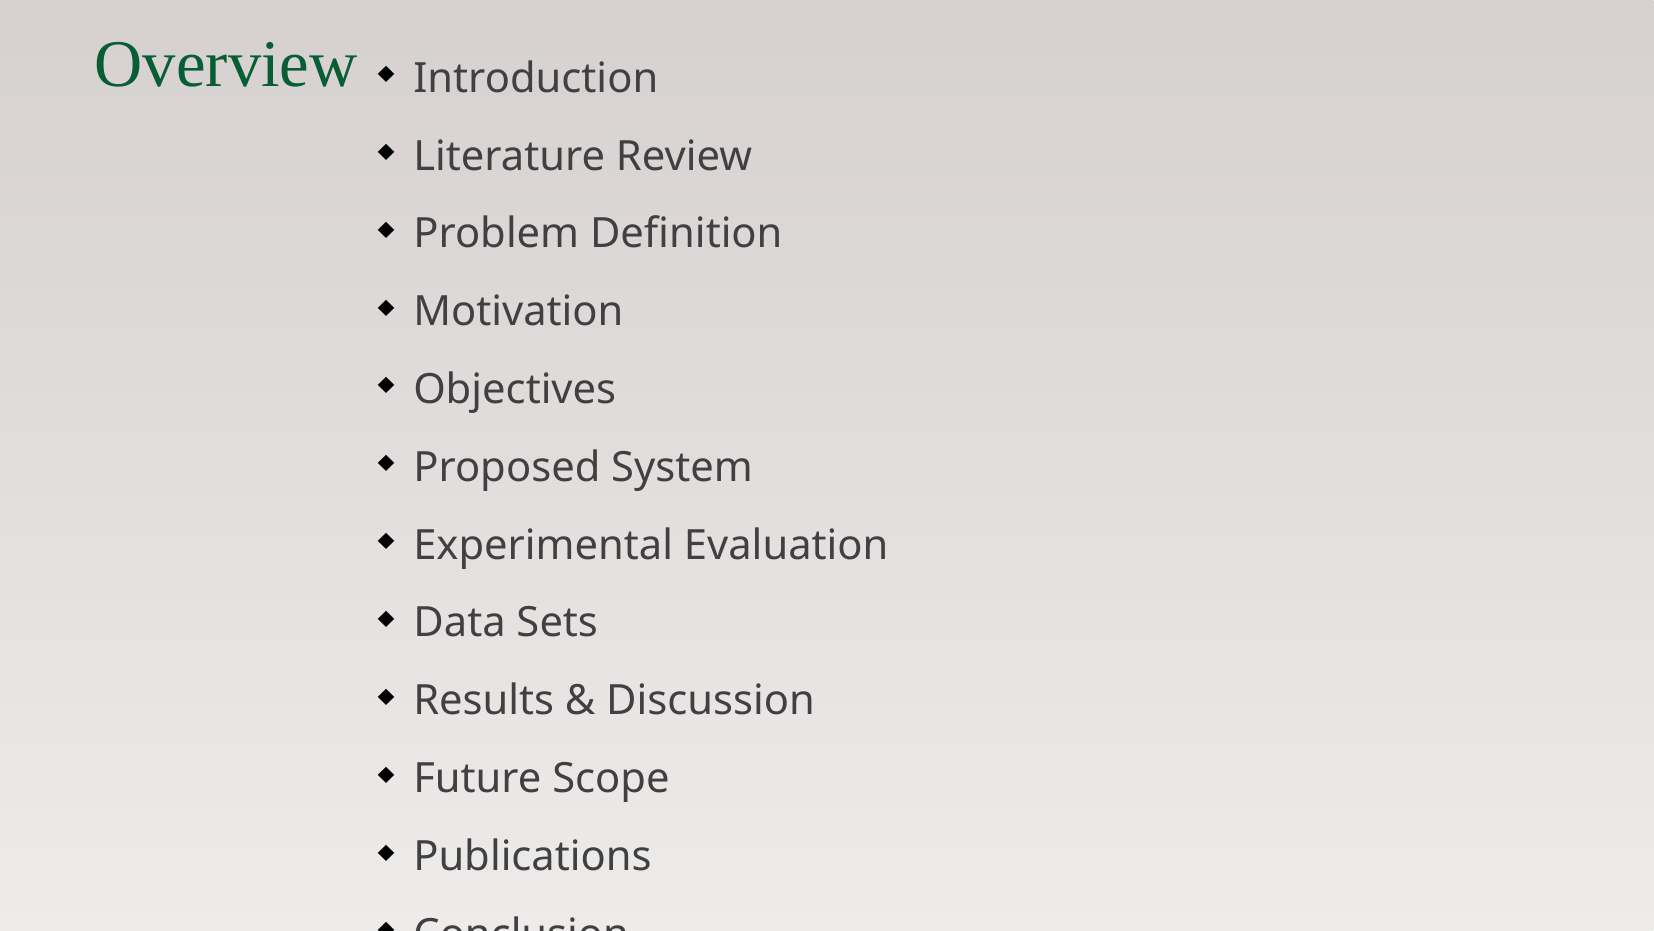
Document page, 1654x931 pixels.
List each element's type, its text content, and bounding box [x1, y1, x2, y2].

subtitle Introduction Literature Review Problem Definition Motivation Objectives Proposed System Experimental Evaluation Data Sets Results & Discussion Future Scope Publications Conclusion [377, 98, 1560, 910]
title Overview [94, 0, 1583, 142]
